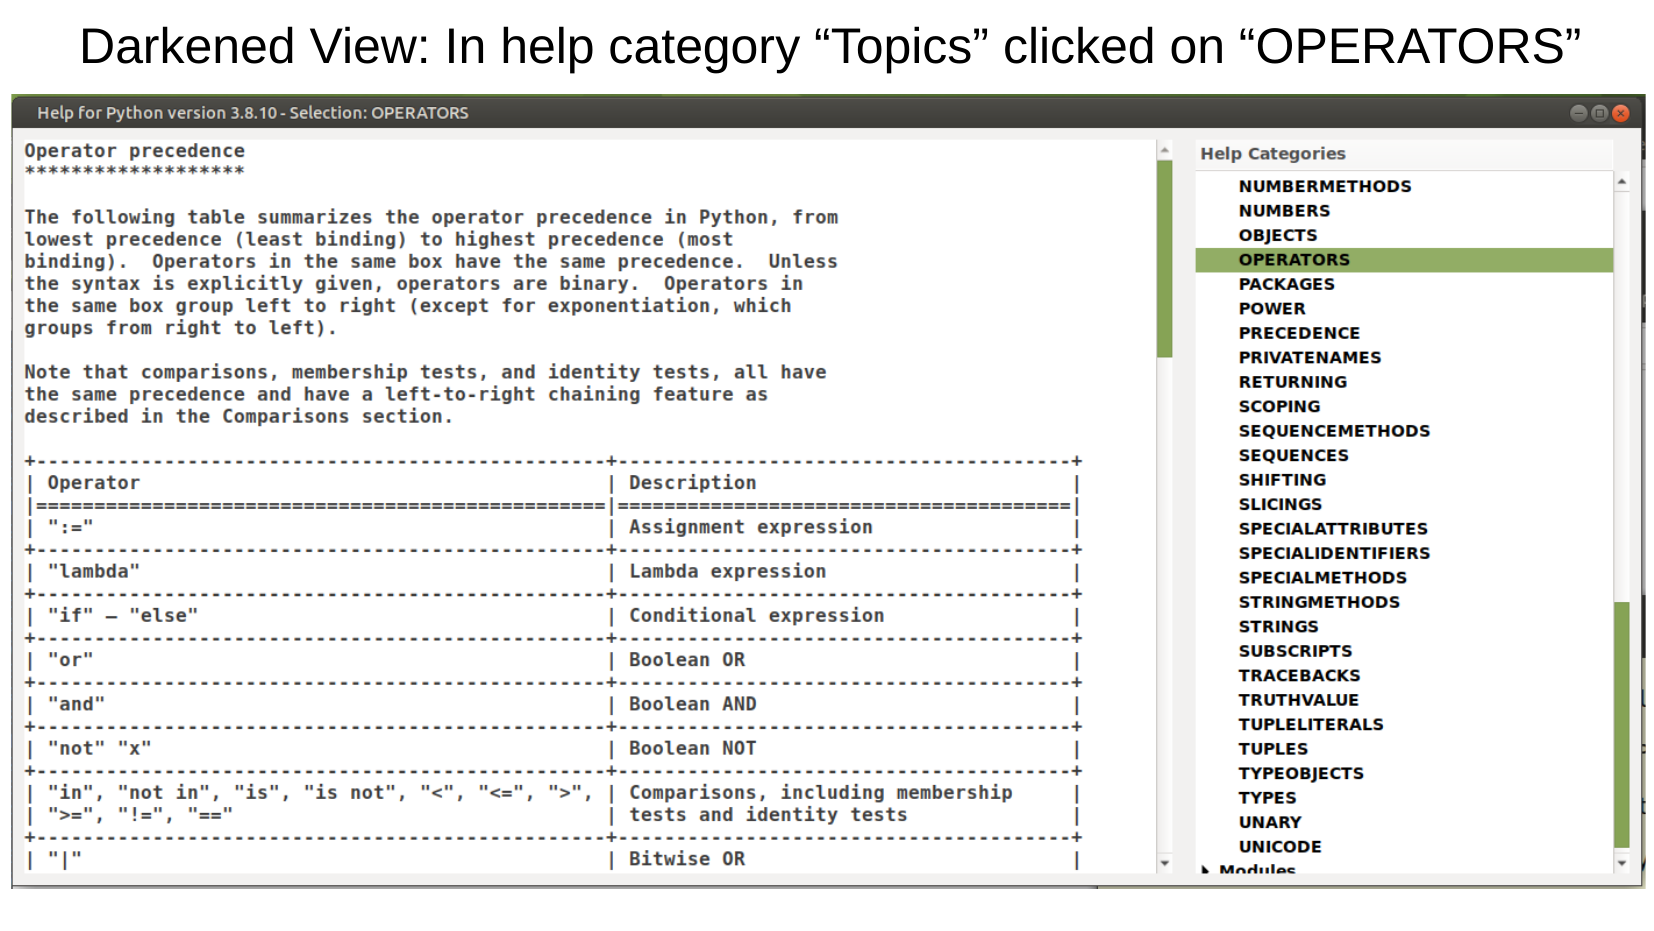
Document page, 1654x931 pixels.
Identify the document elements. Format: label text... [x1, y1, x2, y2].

picture [11, 94, 1646, 889]
list Darkened View: In help category “Topics” clicked on “OPERATORS” [79, 18, 1625, 94]
